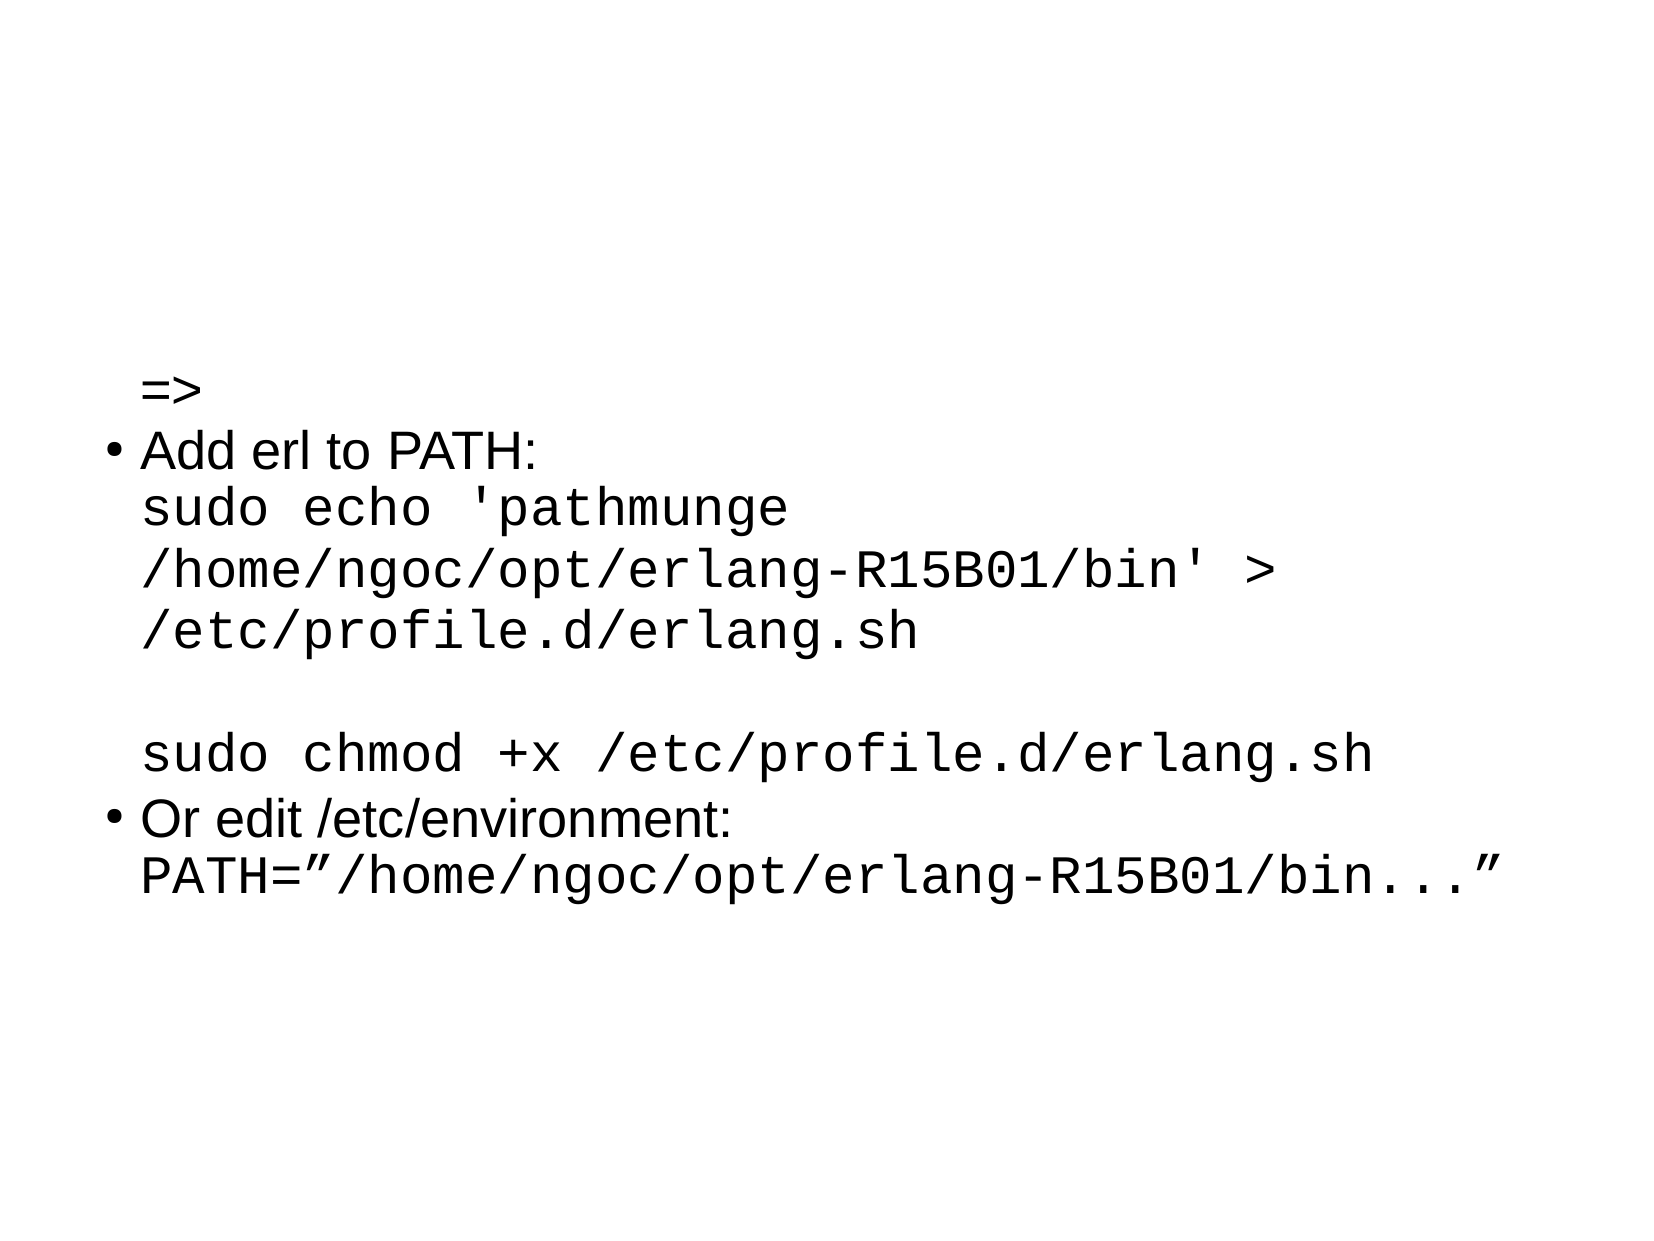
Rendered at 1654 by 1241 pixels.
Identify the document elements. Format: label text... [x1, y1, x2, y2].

text_box => Add erl to PATH: sudo echo 'pathmunge /home/ngoc/opt/erlang-R15B01/bin' > /etc/profile.d/erlang.sh sudo chmod +x /etc/profile.d/erlang.sh Or edit /etc/environment: PATH=”/home/ngoc/opt/erlang-R15B01/bin...” [90, 352, 1546, 917]
